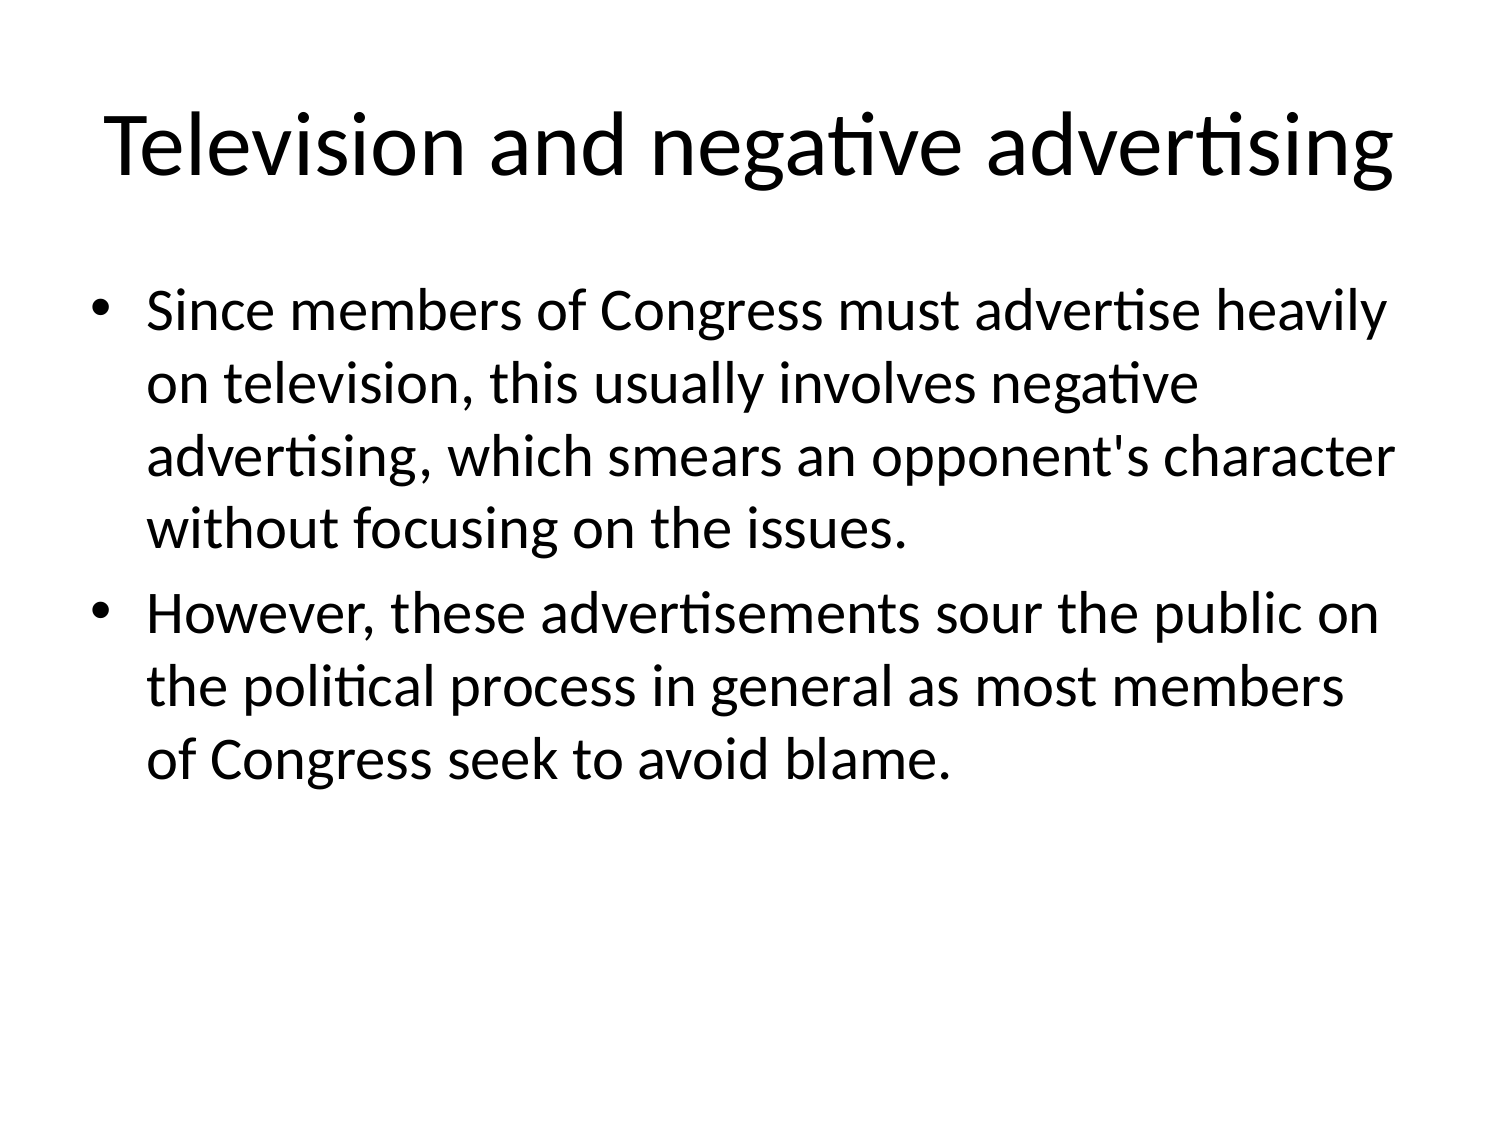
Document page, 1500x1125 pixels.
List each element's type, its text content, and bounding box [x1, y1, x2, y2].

title Television and negative advertising [75, 45, 1425, 233]
list Since members of Congress must advertise heavily on television, this usually involves negative advertising, which smears an opponent's character without focusing on the issues. However, these advertisements sour the public on the political process in general as most members of Congress seek to avoid blame. [75, 262, 1425, 1005]
